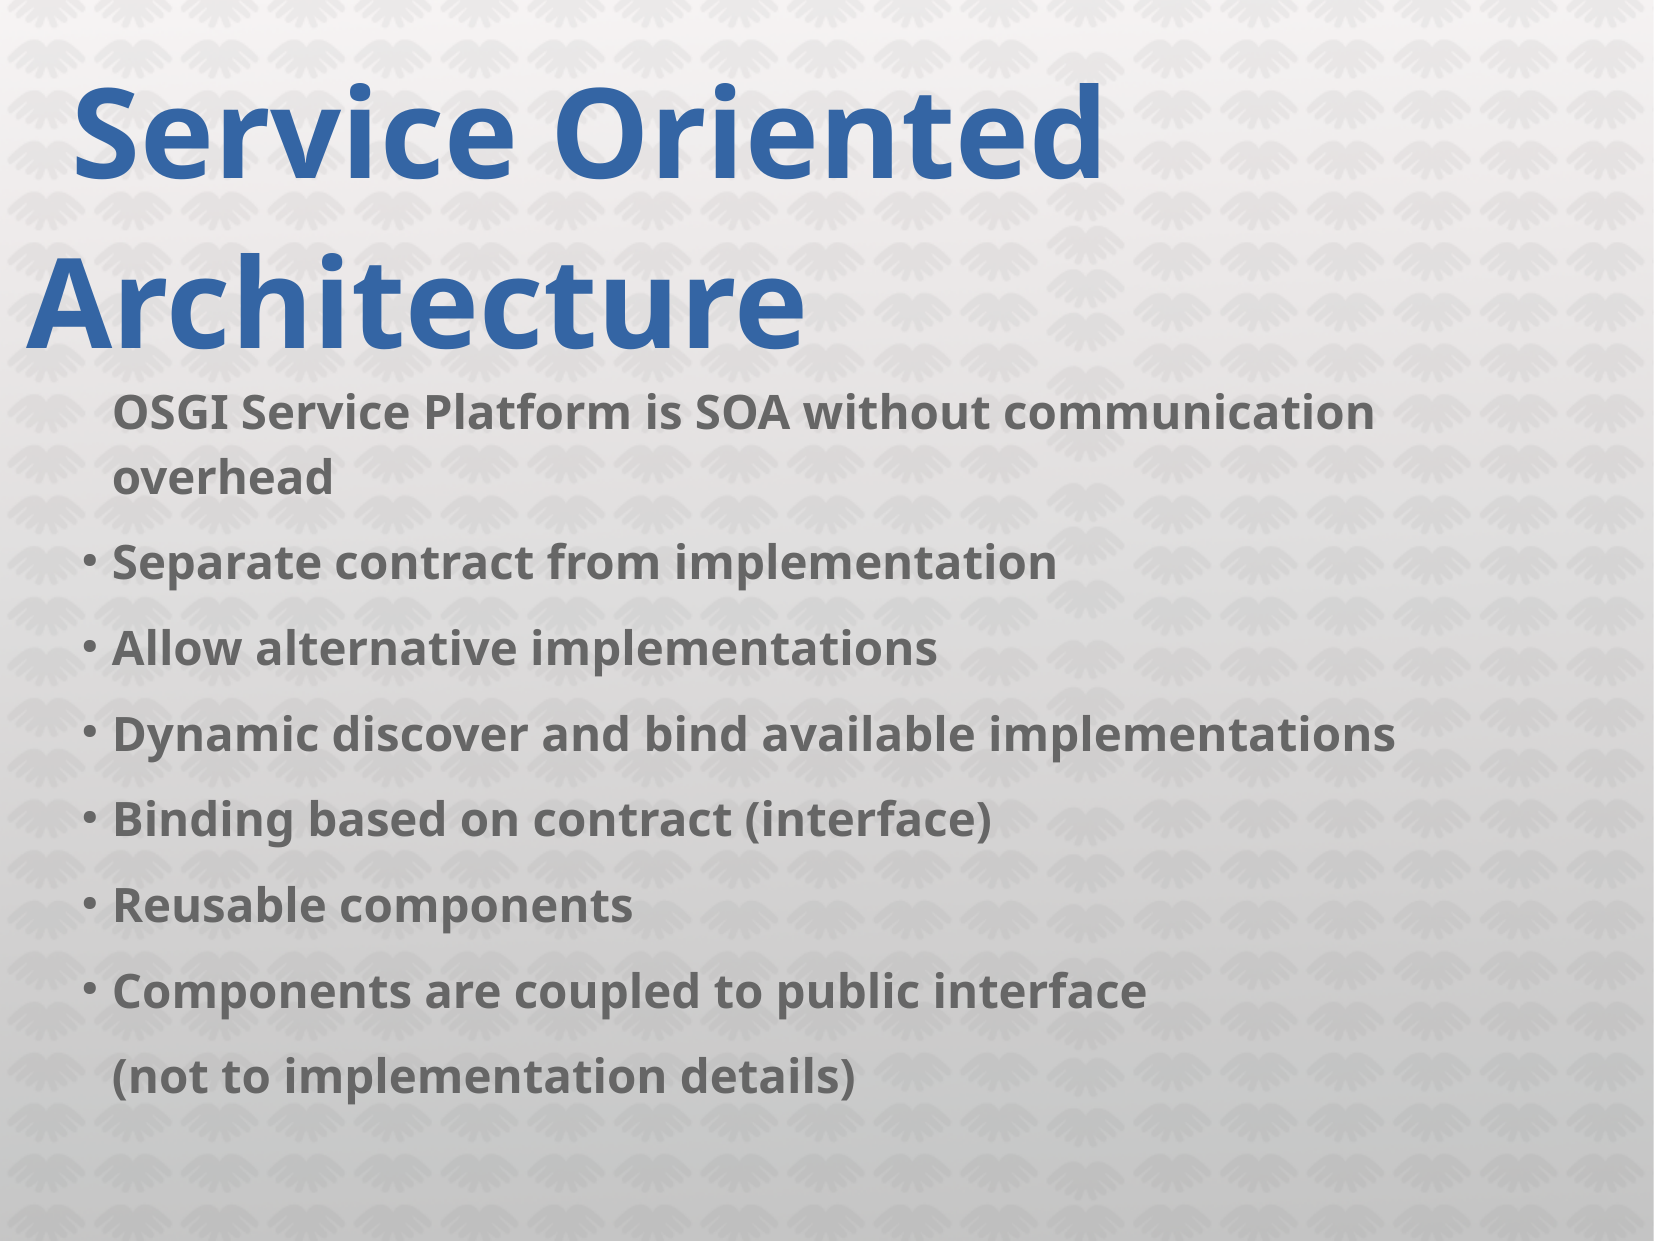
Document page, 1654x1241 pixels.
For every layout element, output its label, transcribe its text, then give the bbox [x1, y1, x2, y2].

picture [0, 0, 1654, 1241]
title Service Oriented Architecture [26, 58, 1648, 372]
list OSGI Service Platform is SOA without communication overhead Separate contract from implementation Allow alternative implementations Dynamic discover and bind available implementations Binding based on contract (interface) Reusable components Components are coupled to public interface (not to implementation details) [71, 378, 1538, 1115]
